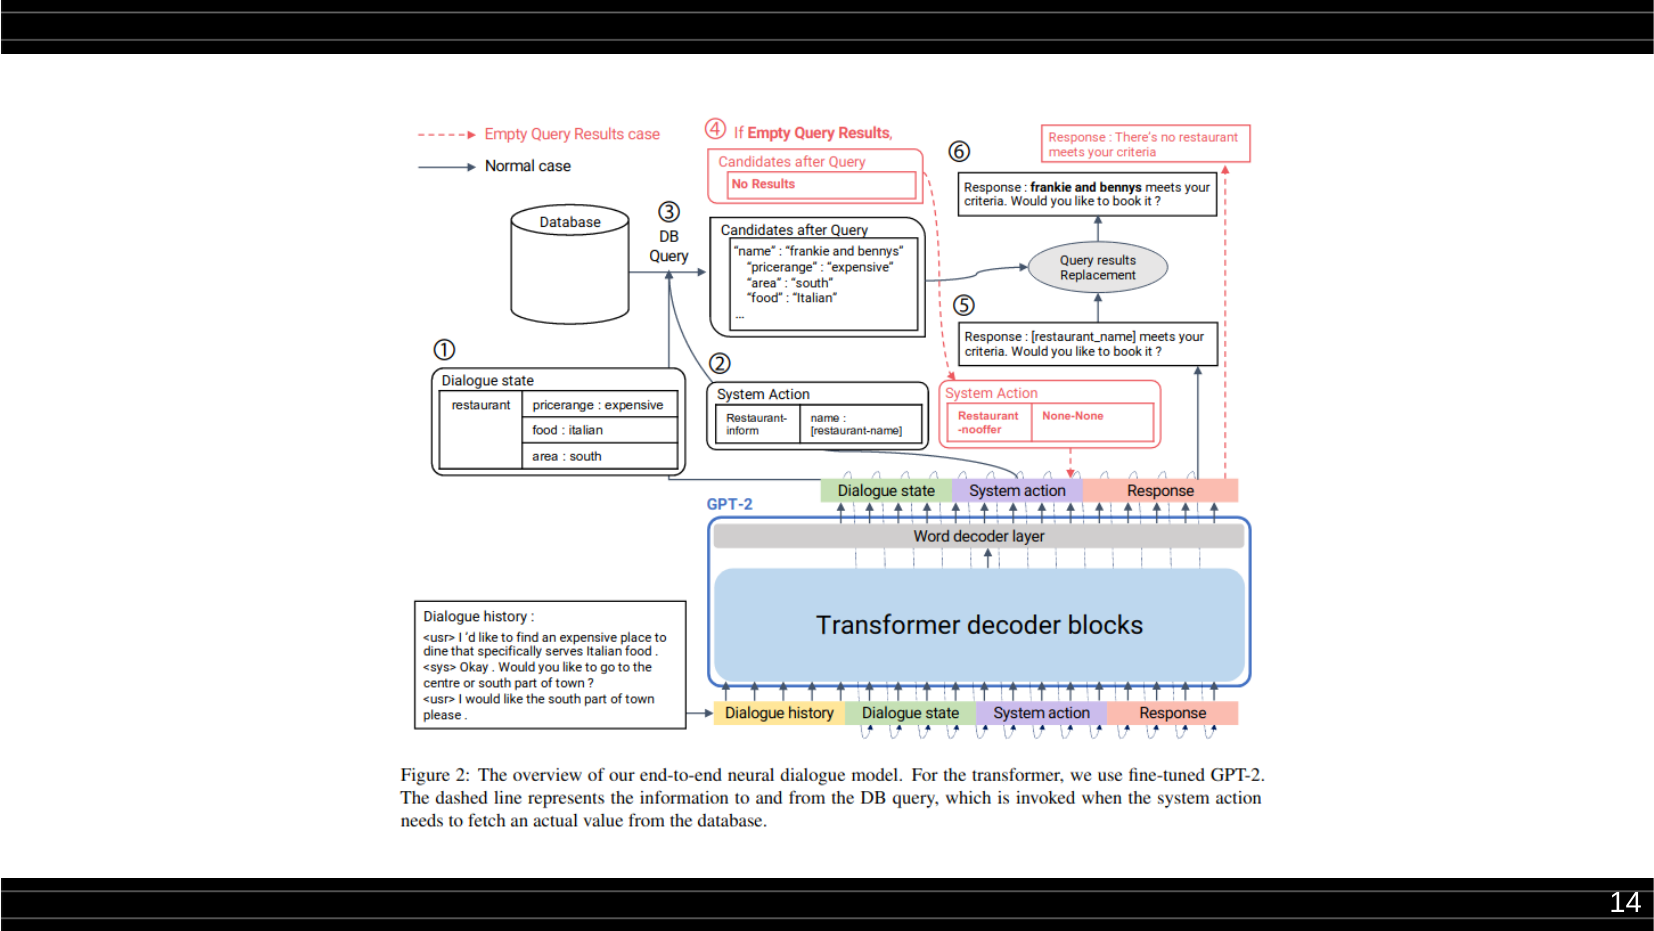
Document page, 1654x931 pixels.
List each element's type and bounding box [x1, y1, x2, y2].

picture [1, 878, 1654, 931]
picture [354, 104, 1336, 856]
picture [1, 0, 1654, 54]
